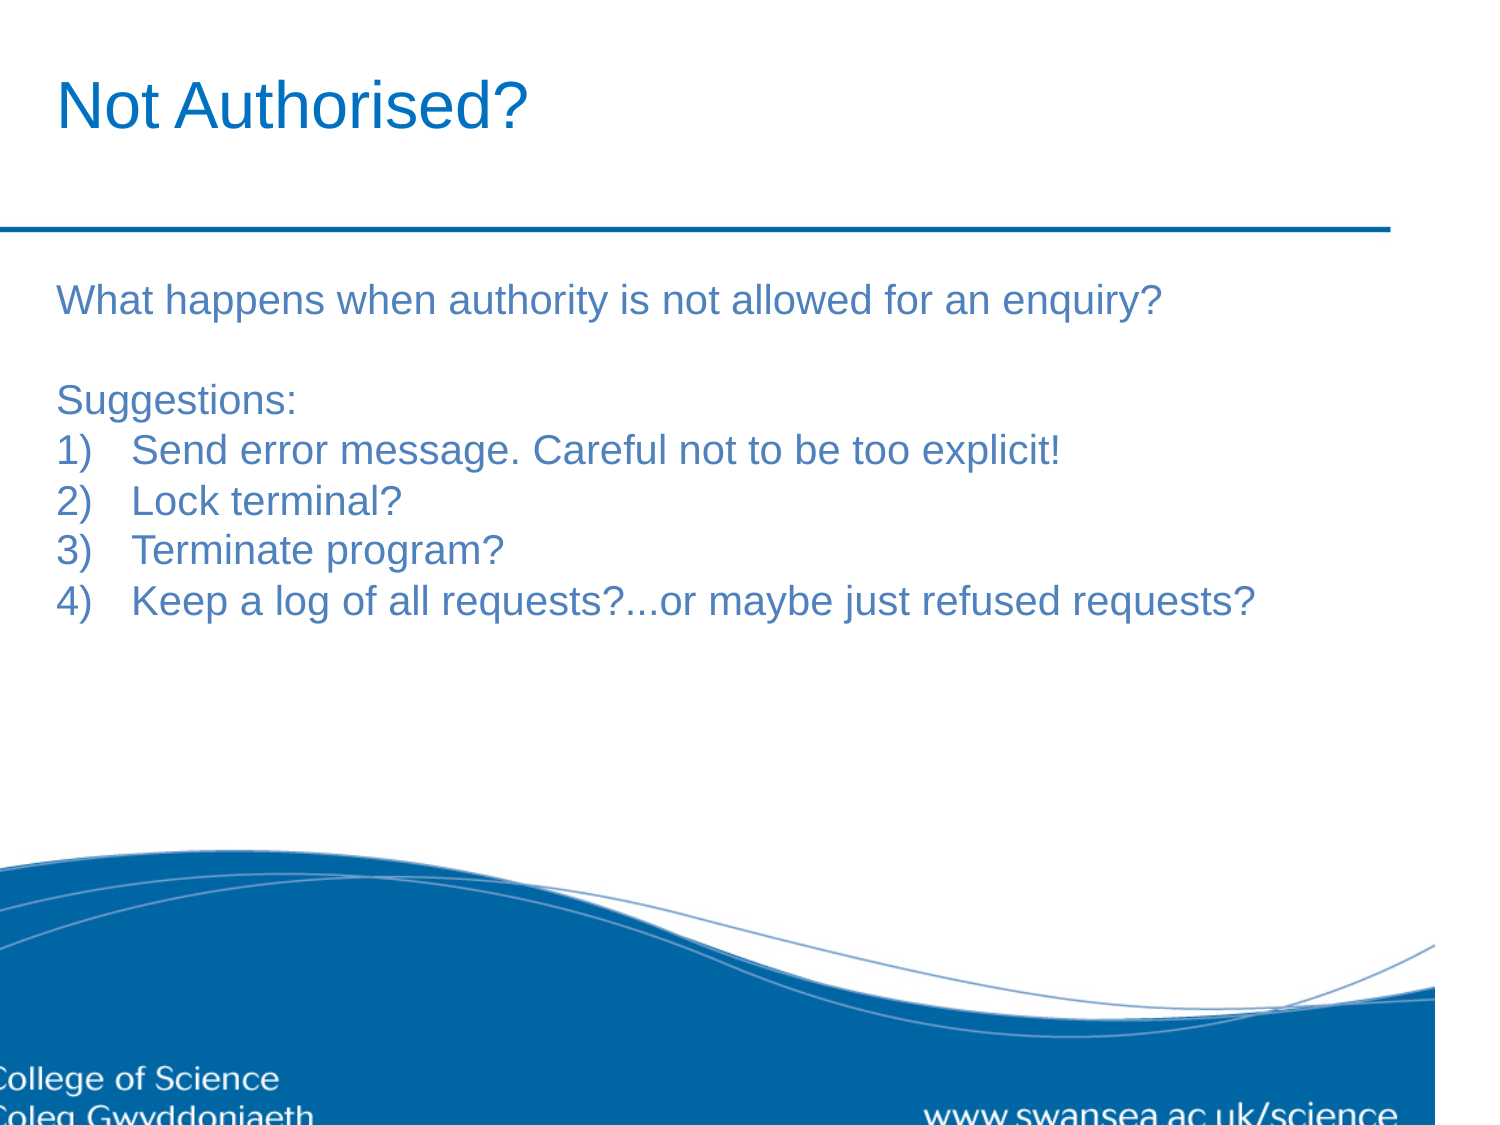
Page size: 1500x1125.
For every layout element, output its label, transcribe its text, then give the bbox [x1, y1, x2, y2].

text_box What happens when authority is not allowed for an enquiry? Suggestions: Send error message. Careful not to be too explicit! Lock terminal? Terminate program? Keep a log of all requests?...or maybe just refused requests? [41, 265, 1471, 631]
text_box Not Authorised? [41, 54, 1164, 150]
picture [0, 42, 1435, 1125]
